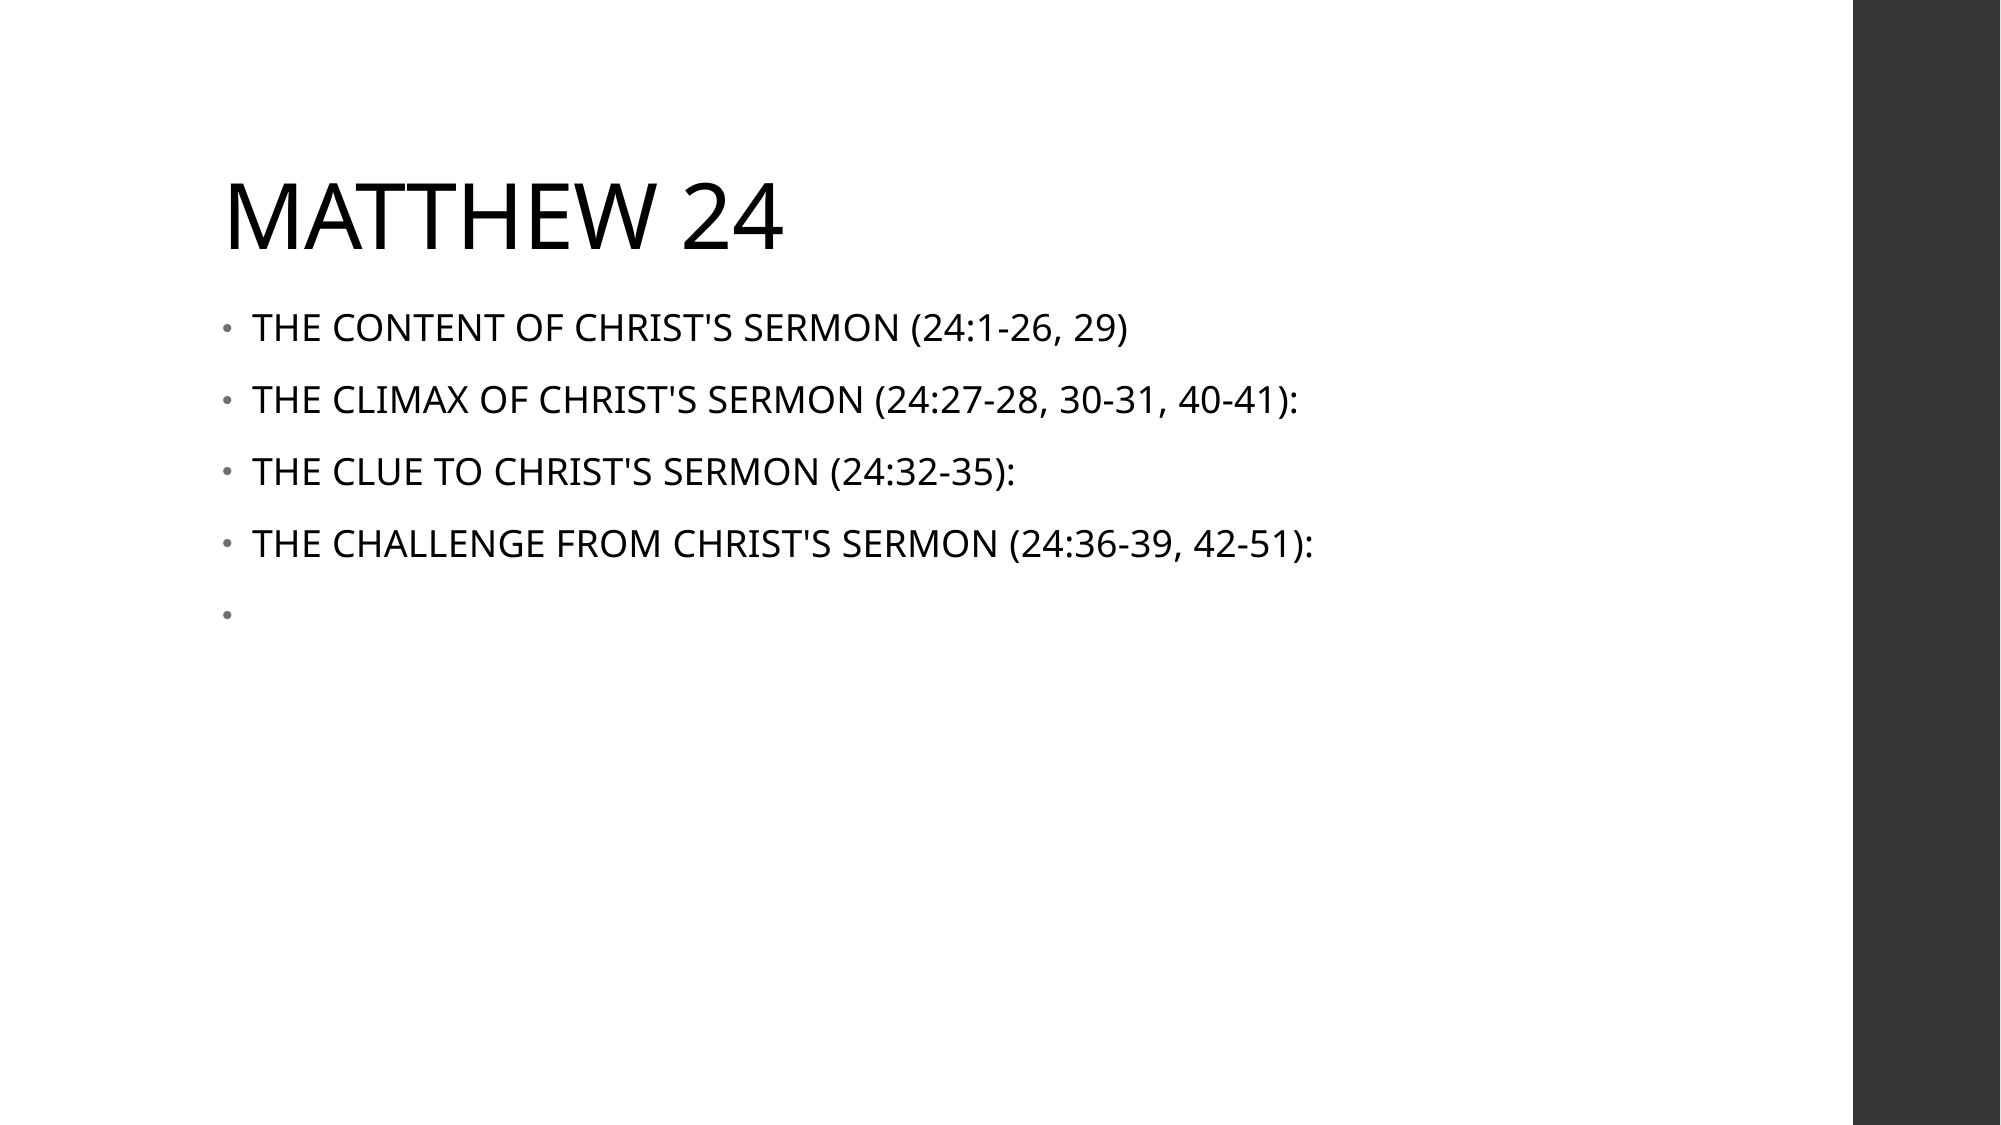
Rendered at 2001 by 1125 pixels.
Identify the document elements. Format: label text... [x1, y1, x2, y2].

list THE CONTENT OF CHRIST'S SERMON (24:1-26, 29) THE CLIMAX OF CHRIST'S SERMON (24:27-28, 30-31, 40-41): THE CLUE TO CHRIST'S SERMON (24:32-35): THE CHALLENGE FROM CHRIST'S SERMON (24:36-39, 42-51): [206, 299, 1617, 1014]
title MATTHEW 24 [206, 60, 1797, 278]
